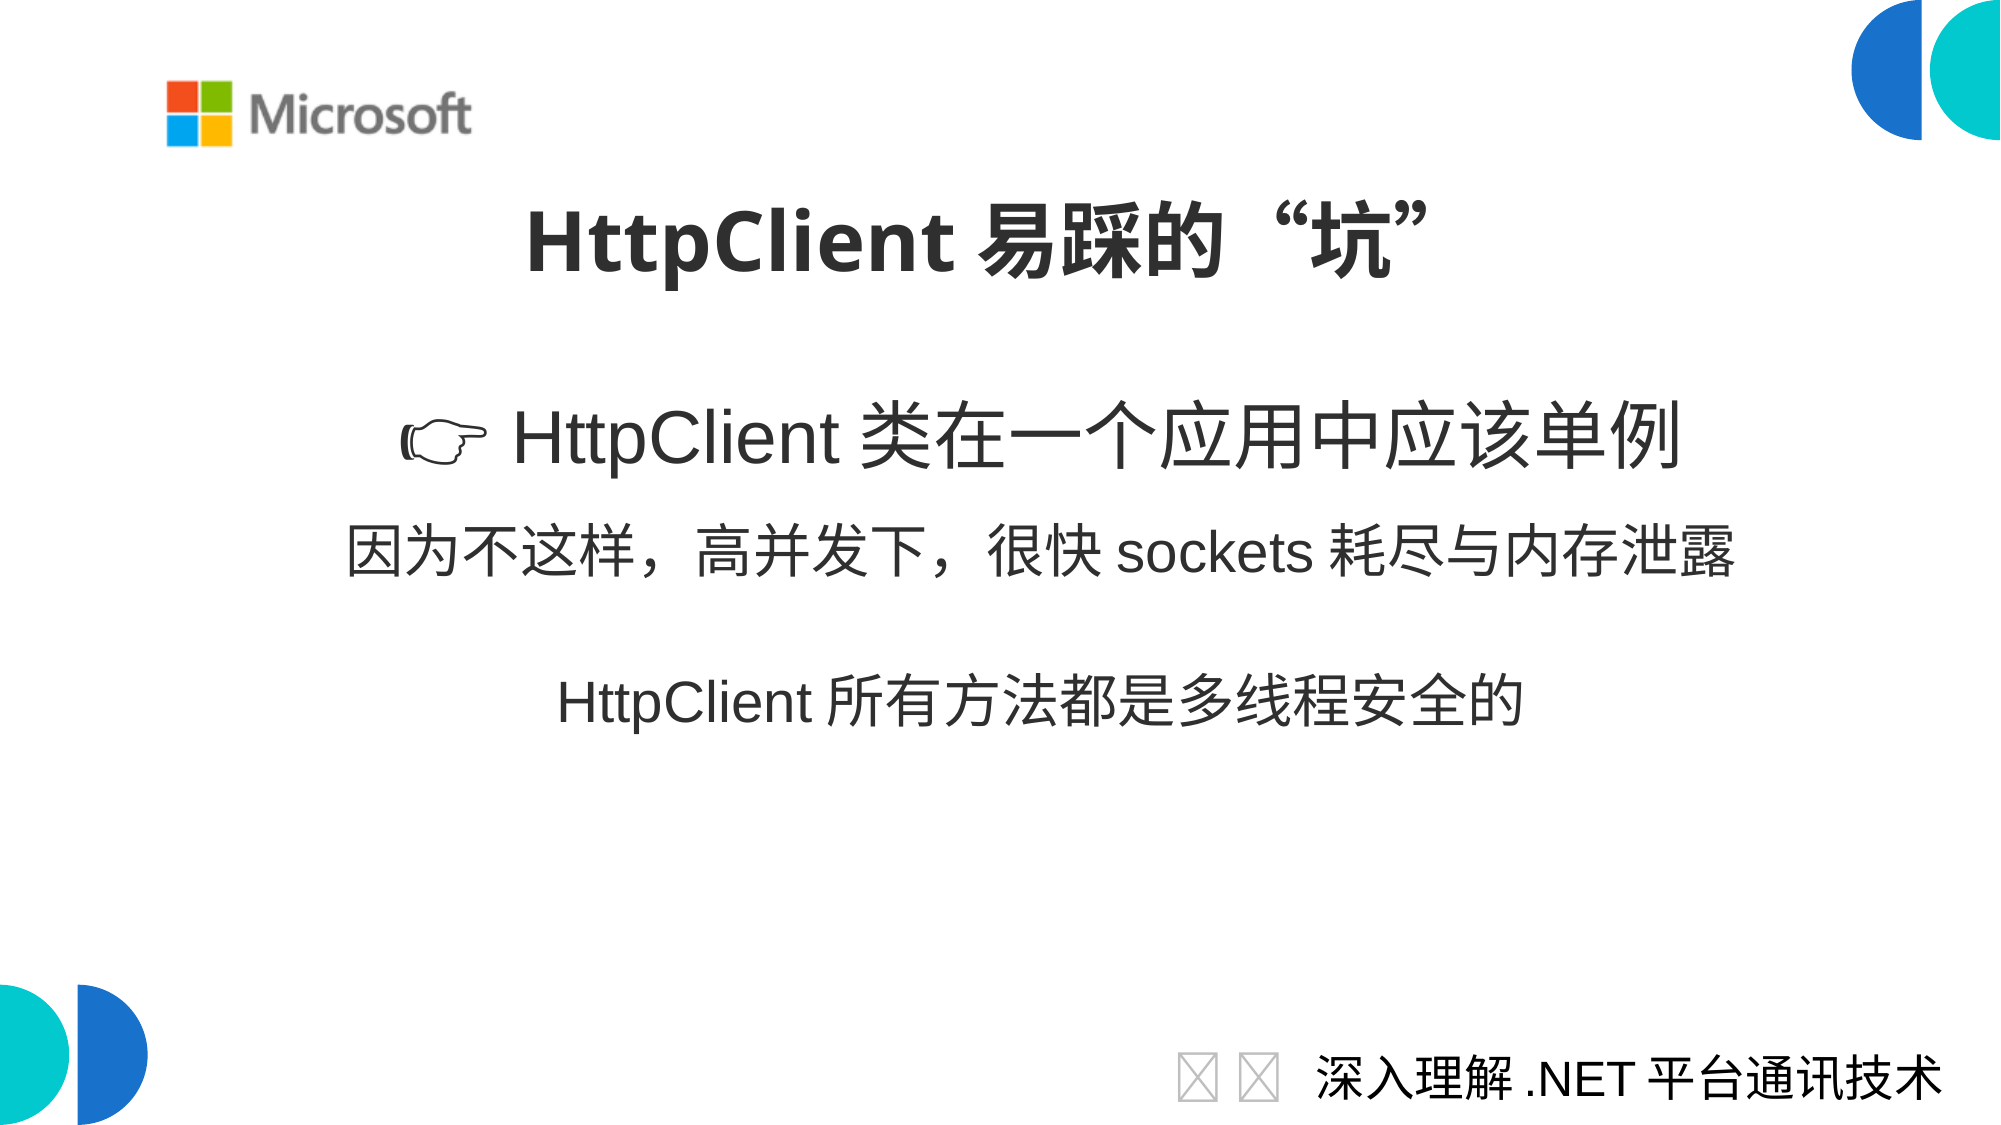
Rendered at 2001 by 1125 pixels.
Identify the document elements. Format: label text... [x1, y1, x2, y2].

title HttpClient易踩的“坑” [138, 145, 1862, 332]
subtitle 🚀 🚀 深入理解.NET平台通讯技术 [1173, 1046, 1952, 1107]
text_box 👉 HttpClient类在一个应用中应该单例 因为不这样，高并发下，很快sockets耗尽与内存泄露 HttpClient所有方法都是多线程安全的 [247, 336, 1835, 549]
picture [85, 41, 552, 189]
